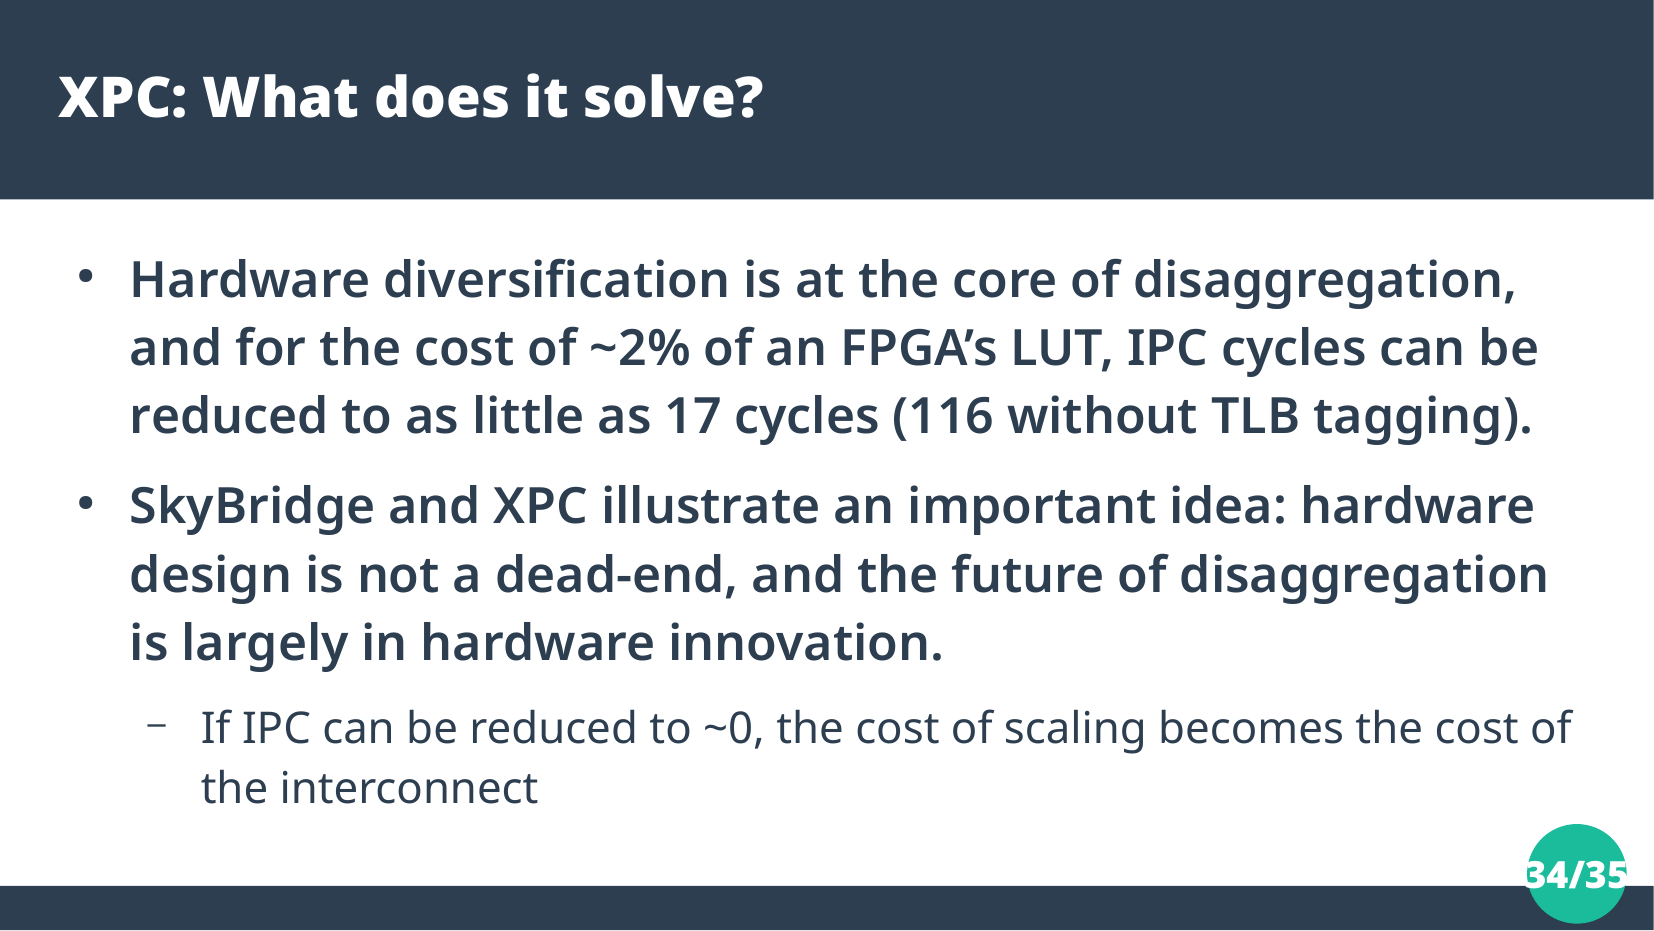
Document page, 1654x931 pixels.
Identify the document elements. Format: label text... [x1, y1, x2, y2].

title XPC: What does it solve? [59, 37, 1595, 155]
list Hardware diversification is at the core of disaggregation, and for the cost of ~2% of an FPGA’s LUT, IPC cycles can be reduced to as little as 17 cycles (116 without TLB tagging). SkyBridge and XPC illustrate an important idea: hardware design is not a dead-end, and the future of disaggregation is largely in hardware innovation. If IPC can be reduced to ~0, the cost of scaling becomes the cost of the interconnect [59, 243, 1595, 864]
